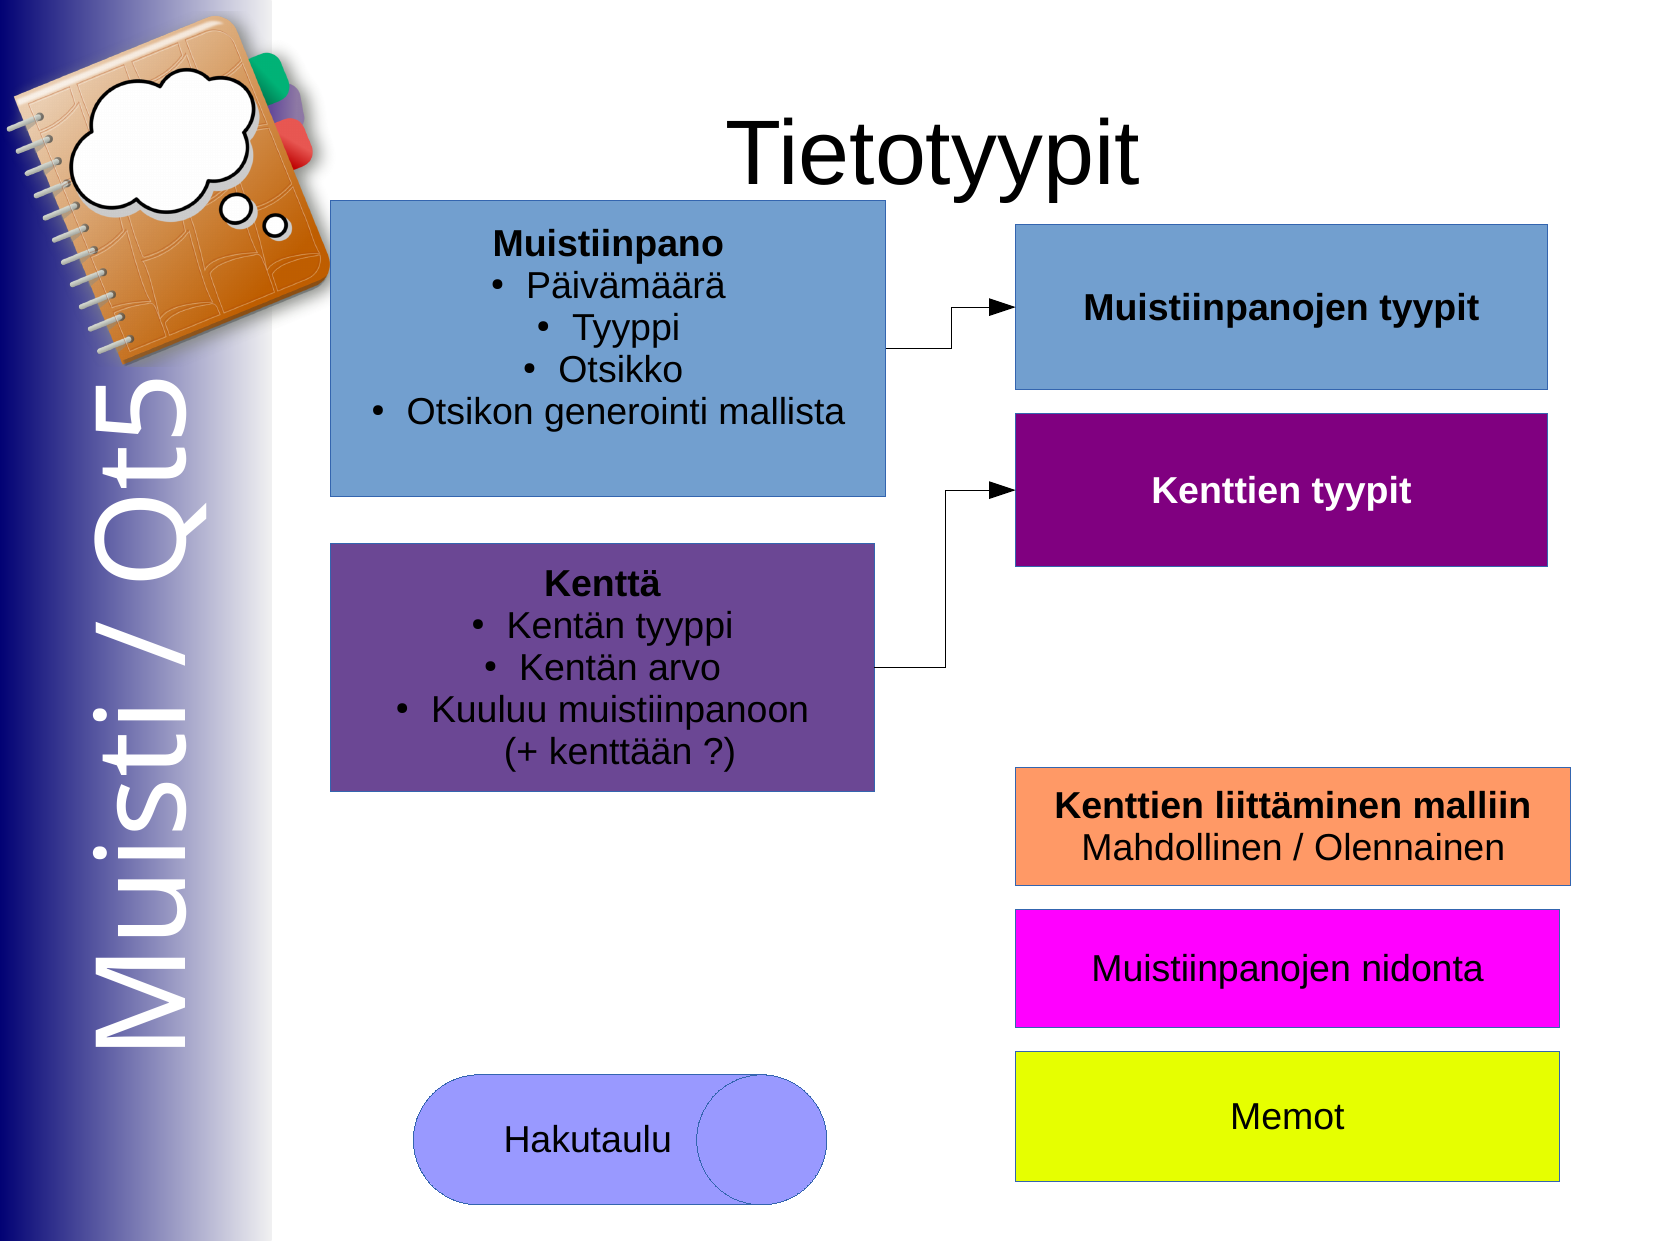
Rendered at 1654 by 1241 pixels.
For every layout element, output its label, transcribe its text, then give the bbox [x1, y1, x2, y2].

text_box Muistiinpanojen nidonta [1015, 909, 1560, 1028]
text_box Hakutaulu [413, 1074, 827, 1205]
text_box Muistiinpanojen tyypit [1015, 224, 1548, 390]
text_box Muistiinpano Päivämäärä Tyyppi Otsikko Otsikon generointi mallista [330, 200, 886, 497]
text_box Kenttien tyypit [1015, 413, 1548, 567]
text_box Kenttä Kentän tyyppi Kentän arvo Kuuluu muistiinpanoon (+ kenttään ?) [330, 543, 875, 792]
text_box Kenttien liittäminen malliin Mahdollinen / Olennainen [1015, 767, 1571, 886]
text_box Memot [1015, 1051, 1560, 1182]
picture [0, 11, 355, 367]
title Tietotyypit [295, 49, 1571, 257]
